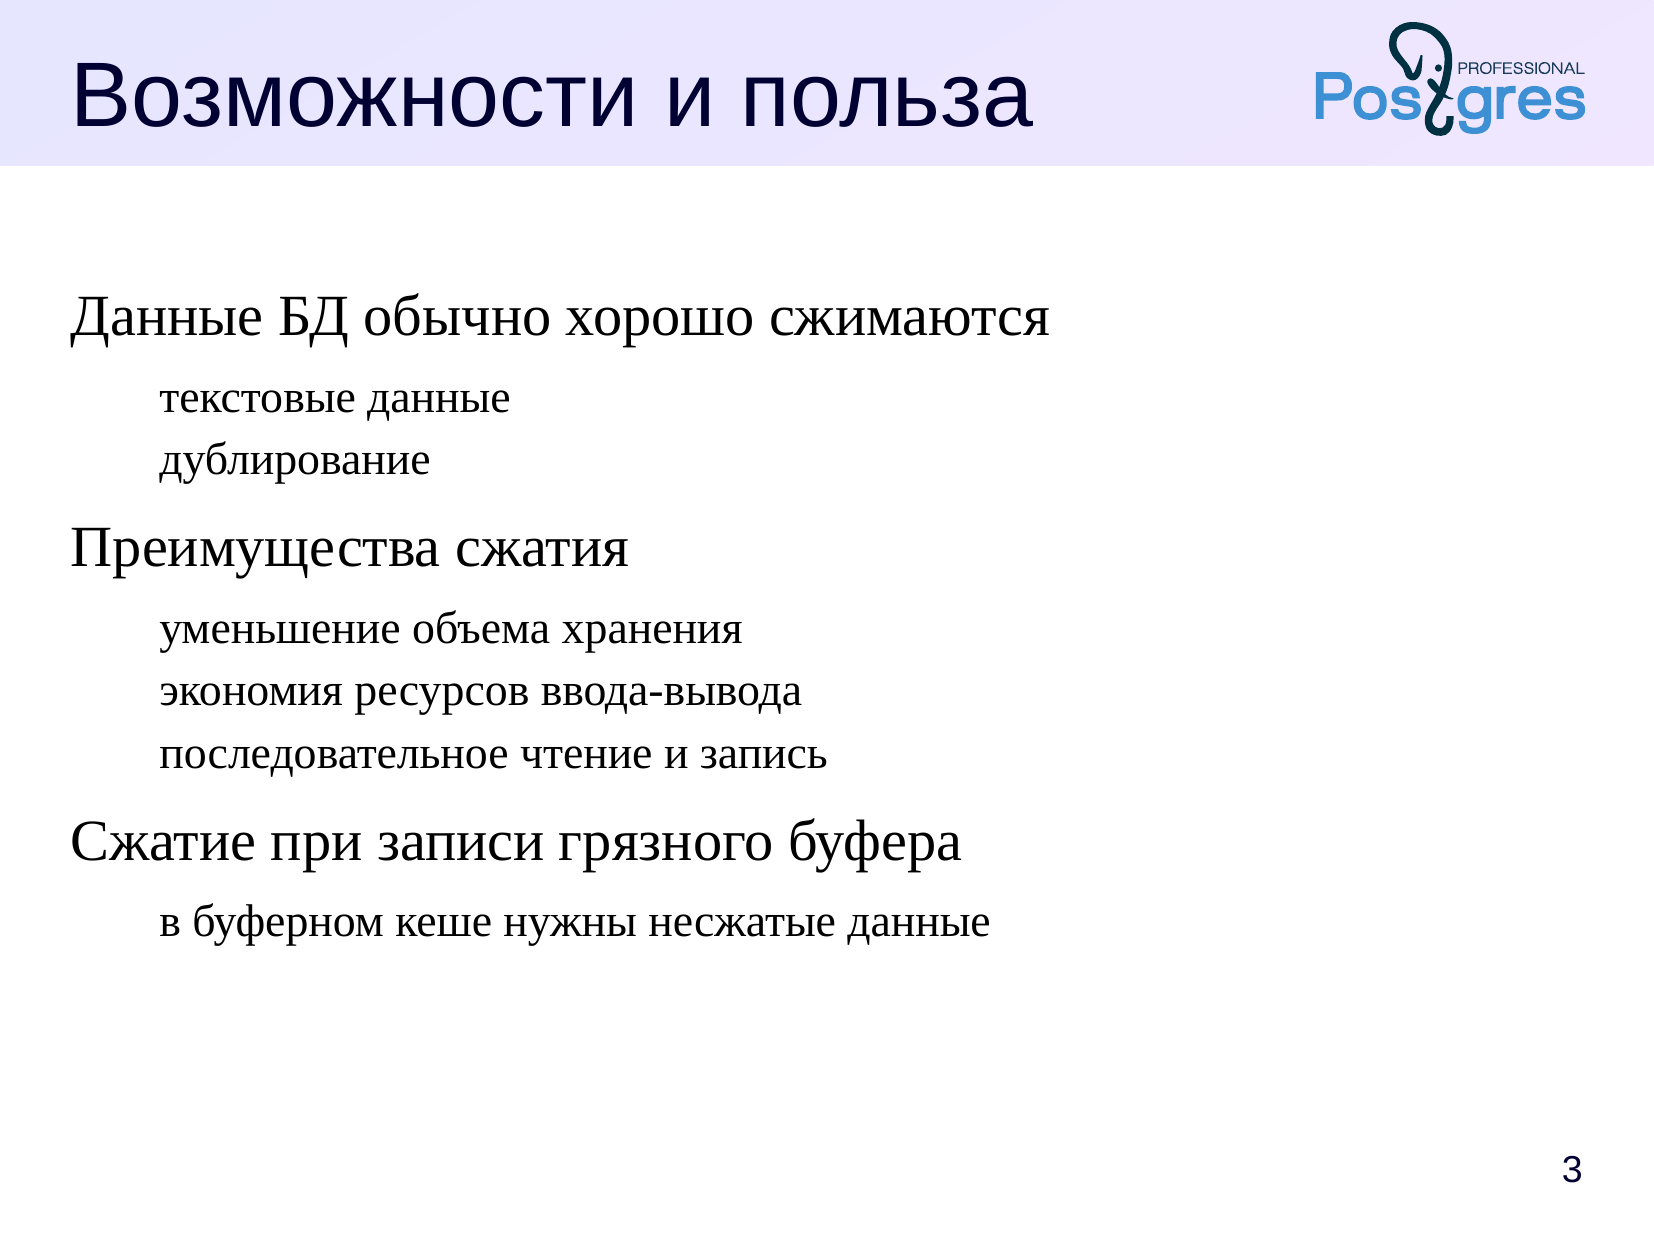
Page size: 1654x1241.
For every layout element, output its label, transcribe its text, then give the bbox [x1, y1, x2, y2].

title Возможности и польза [70, 43, 1241, 147]
list Данные БД обычно хорошо сжимаются текстовые данные дублирование Преимущества сжатия уменьшение объема хранения экономия ресурсов ввода-вывода последовательное чтение и запись Сжатие при записи грязного буфера в буферном кеше нужны несжатые данные [70, 283, 1583, 1134]
